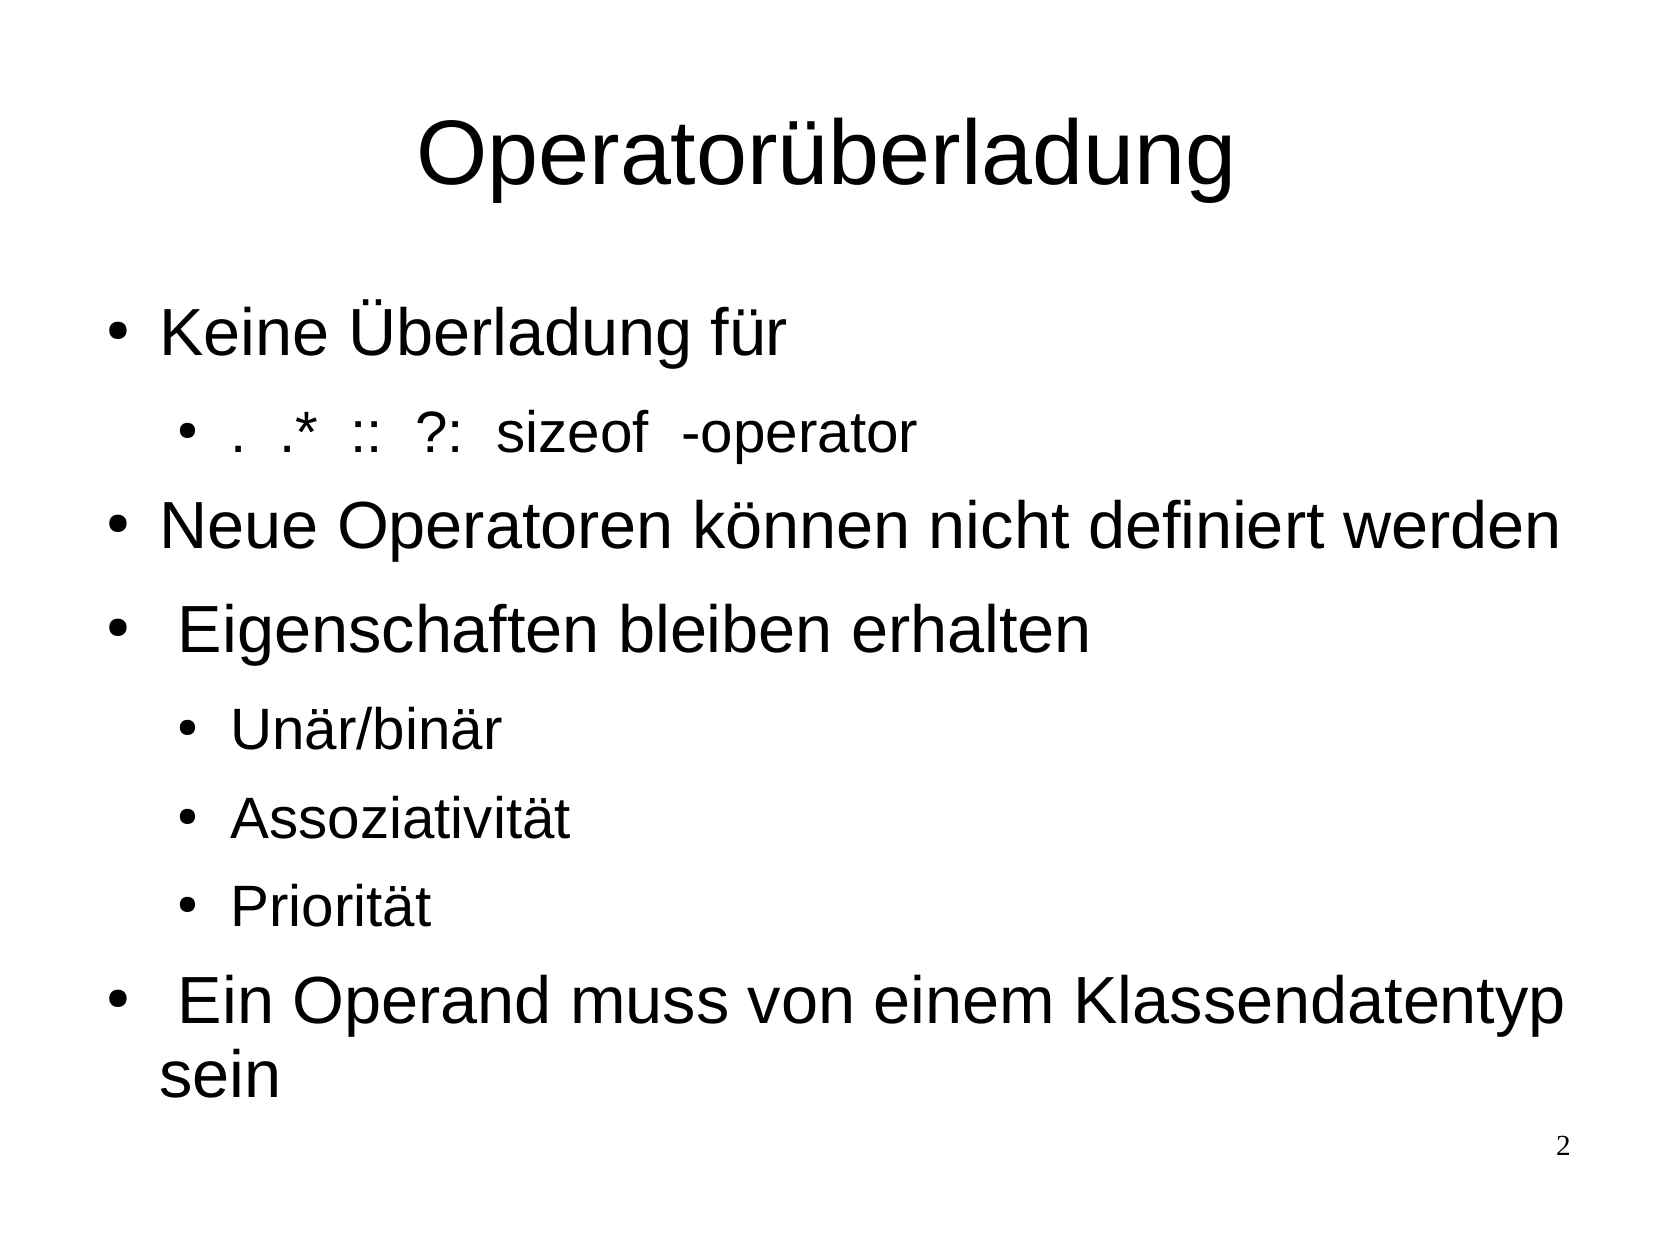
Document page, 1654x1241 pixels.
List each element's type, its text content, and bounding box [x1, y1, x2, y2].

list Keine Überladung für . .* :: ?: sizeof -operator Neue Operatoren können nicht definiert werden Eigenschaften bleiben erhalten Unär/binär Assoziativität Priorität Ein Operand muss von einem Klassendatentyp sein [88, 295, 1577, 1114]
title Operatorüberladung [82, 49, 1571, 257]
